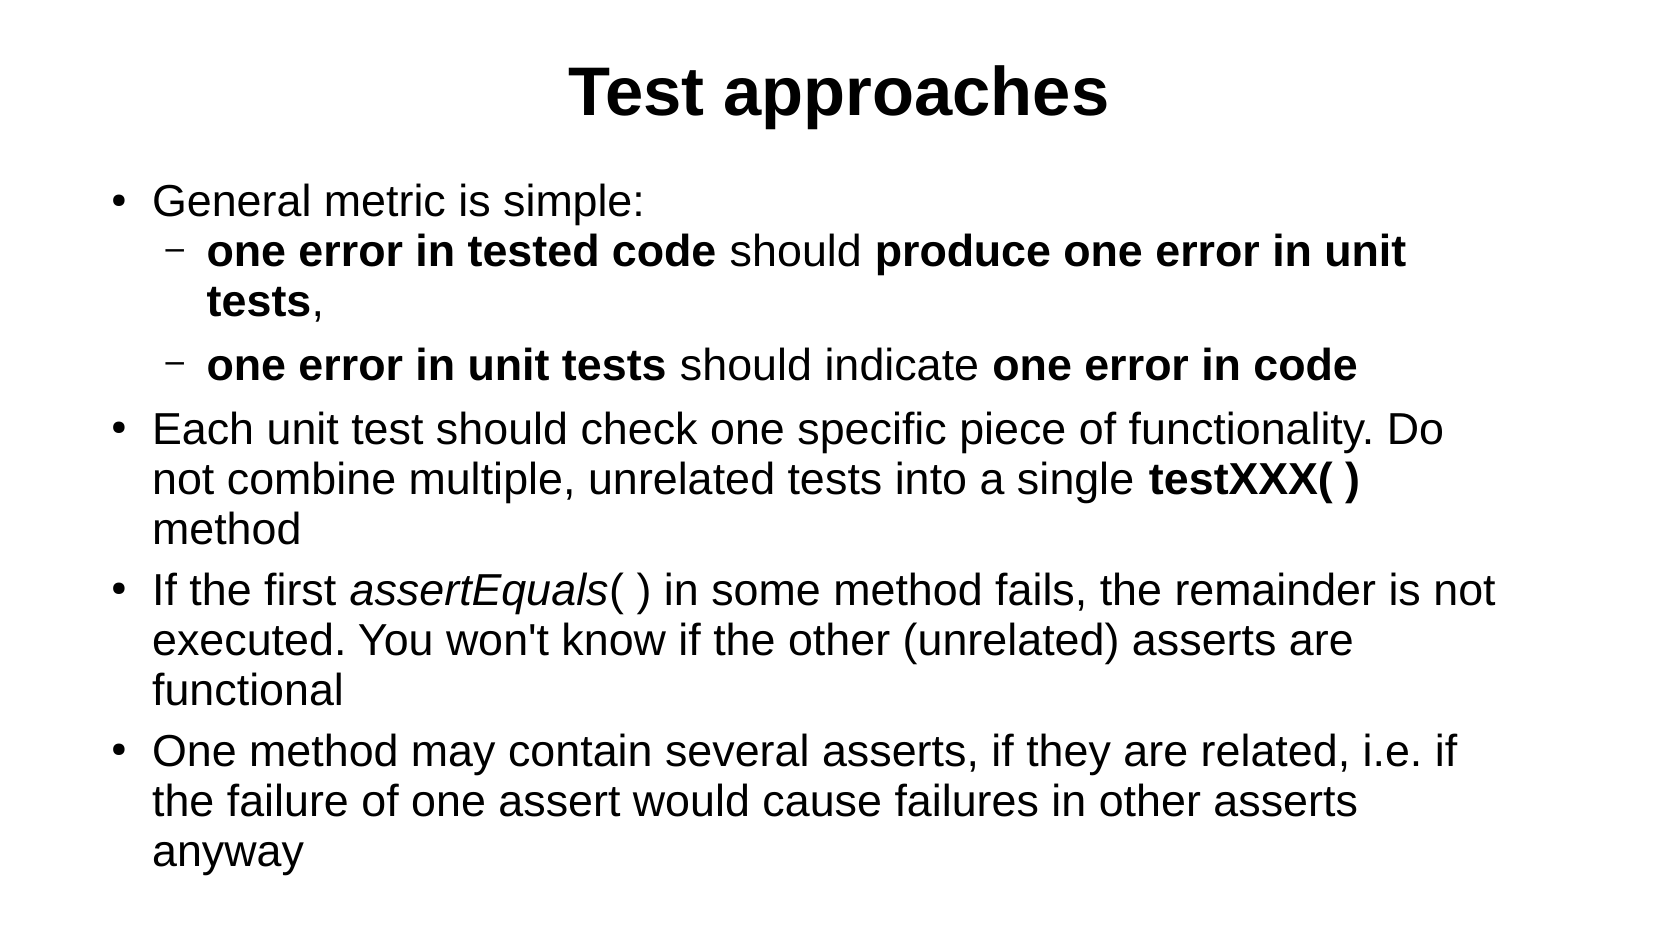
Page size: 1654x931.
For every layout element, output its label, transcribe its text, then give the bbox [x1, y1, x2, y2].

list General metric is simple: one error in tested code should produce one error in unit tests, one error in unit tests should indicate one error in code Each unit test should check one specific piece of functionality. Do not combine multiple, unrelated tests into a single testXXX( ) method If the first assertEquals( ) in some method fails, the remainder is not executed. You won't know if the other (unrelated) asserts are functional One method may contain several asserts, if they are related, i.e. if the failure of one assert would cause failures in other asserts anyway [82, 168, 1538, 889]
title Test approaches [82, 37, 1571, 147]
